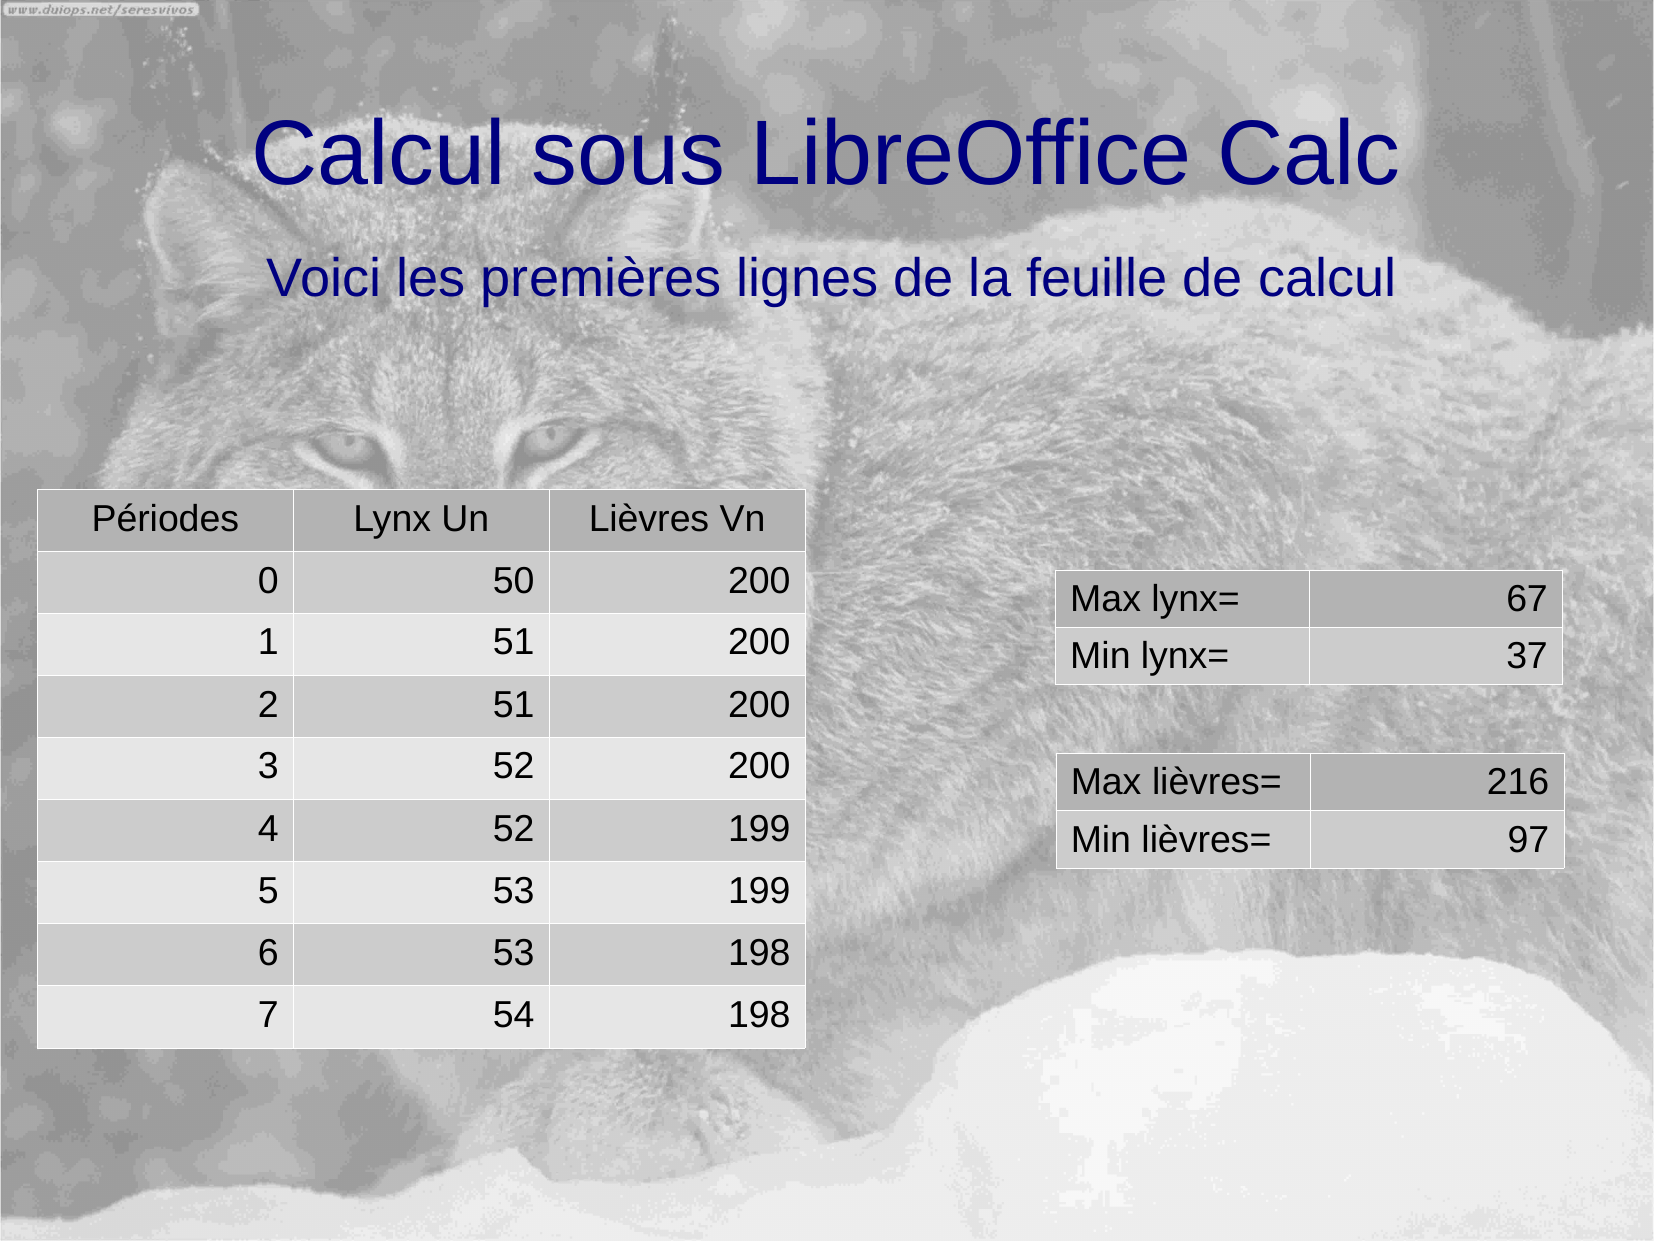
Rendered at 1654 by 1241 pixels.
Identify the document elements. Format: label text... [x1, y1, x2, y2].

table_cell 200 [550, 738, 805, 799]
table_header Lièvres Vn [550, 490, 805, 551]
table_cell Min lièvres= [1057, 811, 1310, 868]
table_cell 199 [550, 800, 805, 861]
table_cell 50 [294, 552, 549, 613]
table_cell 2 [38, 676, 293, 737]
table_cell 52 [294, 738, 549, 799]
table_cell Min lynx= [1056, 628, 1309, 684]
table_cell 3 [38, 738, 293, 799]
table_cell 51 [294, 676, 549, 737]
table_cell 200 [550, 552, 805, 613]
table_header Périodes [38, 490, 293, 551]
table_header Lynx Un [294, 490, 549, 551]
table_cell 6 [38, 924, 293, 985]
table_cell 54 [294, 986, 549, 1048]
table_cell 53 [294, 924, 549, 985]
title Calcul sous LibreOffice Calc [82, 49, 1571, 257]
table_cell 1 [38, 614, 293, 675]
table_cell 0 [38, 552, 293, 613]
table_header 216 [1311, 754, 1564, 810]
table_cell 199 [550, 862, 805, 923]
table_cell 200 [550, 676, 805, 737]
table_cell 198 [550, 986, 805, 1048]
table_cell 97 [1311, 811, 1564, 868]
picture [0, 0, 1654, 1241]
table_header Max lièvres= [1057, 754, 1310, 810]
table_cell 37 [1310, 628, 1562, 684]
table_header Max lynx= [1056, 571, 1309, 627]
table_cell 4 [38, 800, 293, 861]
table_cell 52 [294, 800, 549, 861]
table_header 67 [1310, 571, 1562, 627]
table_cell 51 [294, 614, 549, 675]
text_box Voici les premières lignes de la feuille de calcul [212, 239, 1453, 376]
table_cell 5 [38, 862, 293, 923]
table_cell 53 [294, 862, 549, 923]
table_cell 198 [550, 924, 805, 985]
table_cell 200 [550, 614, 805, 675]
table_cell 7 [38, 986, 293, 1048]
